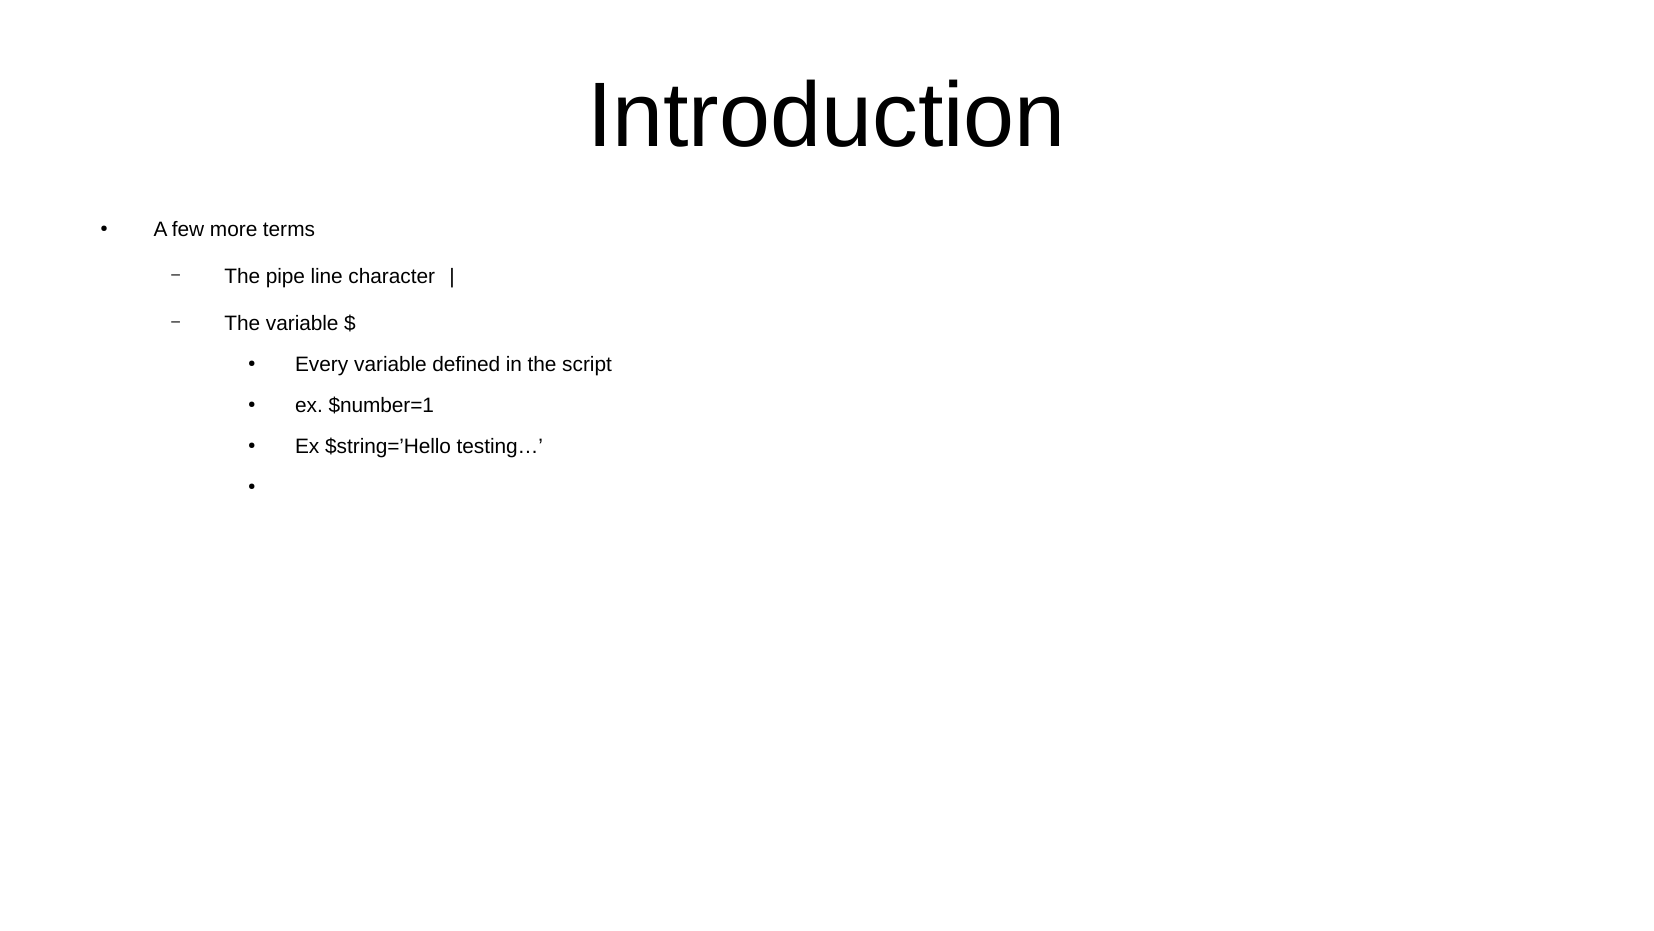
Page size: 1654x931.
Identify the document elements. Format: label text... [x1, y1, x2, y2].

title Introduction [82, 37, 1571, 193]
list A few more terms The pipe line character | The variable $ Every variable defined in the script ex. $number=1 Ex $string=’Hello testing…’ [82, 217, 1576, 916]
